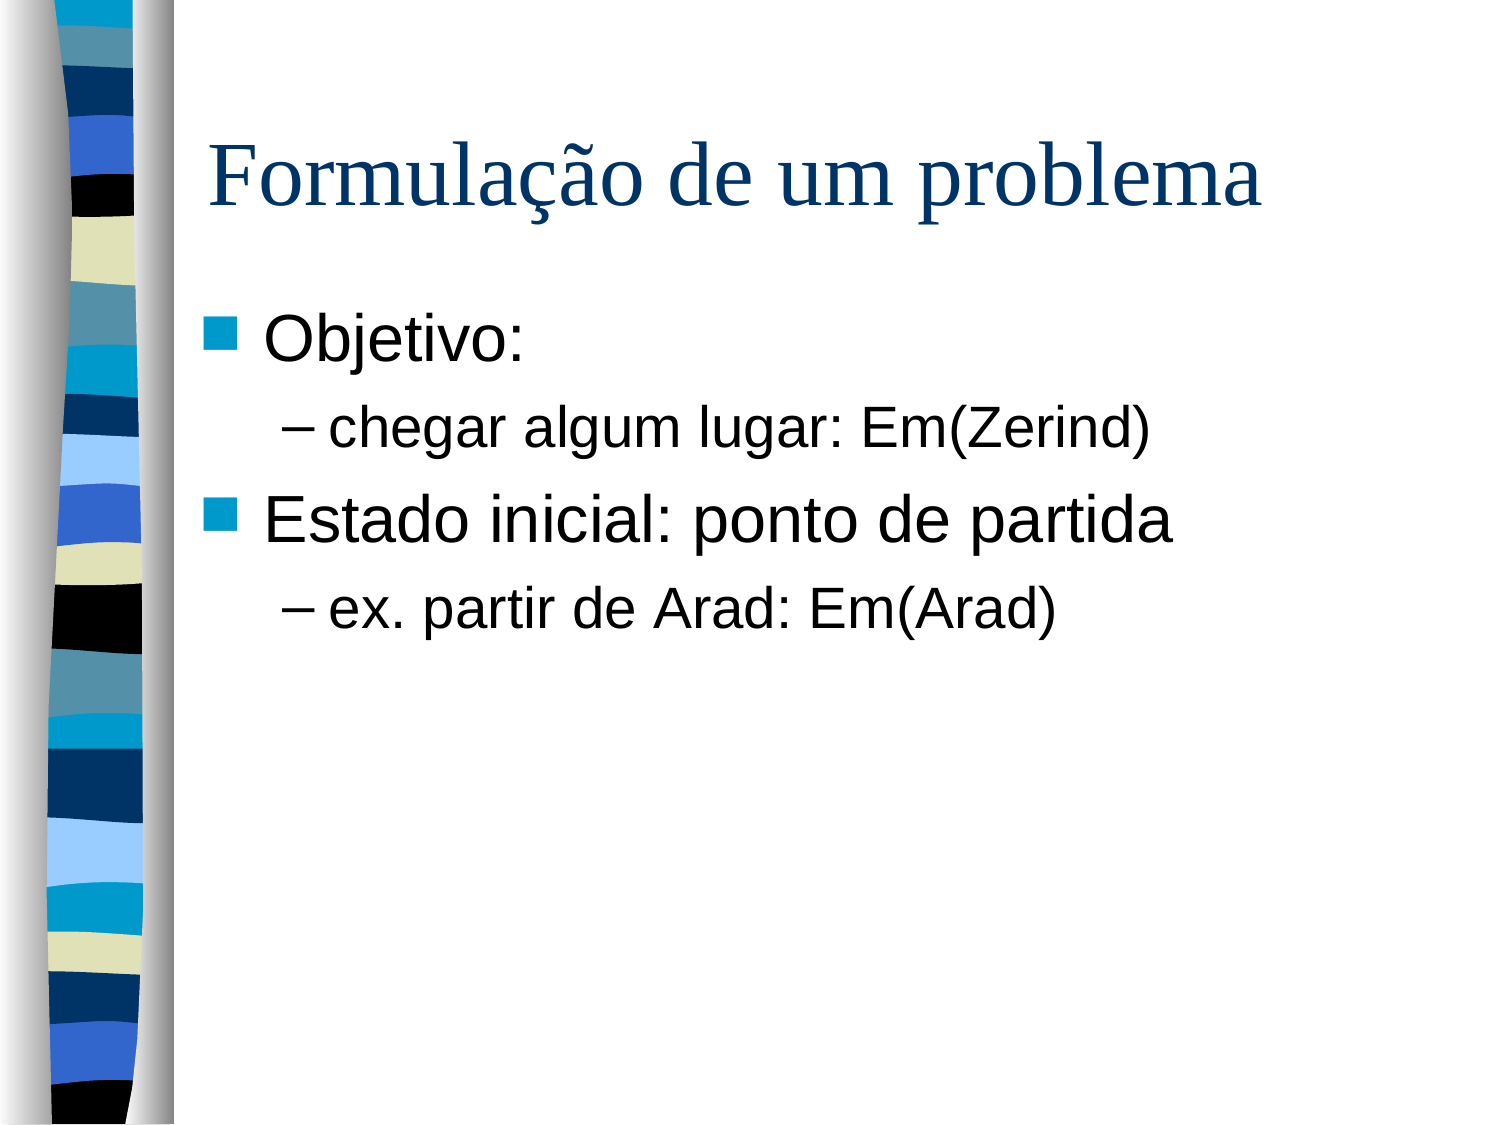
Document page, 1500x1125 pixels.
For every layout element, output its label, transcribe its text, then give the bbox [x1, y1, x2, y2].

list Objetivo: chegar algum lugar: Em(Zerind) Estado inicial: ponto de partida ex. partir de Arad: Em(Arad) [192, 287, 1468, 1000]
title Formulação de um problema [192, 74, 1468, 263]
